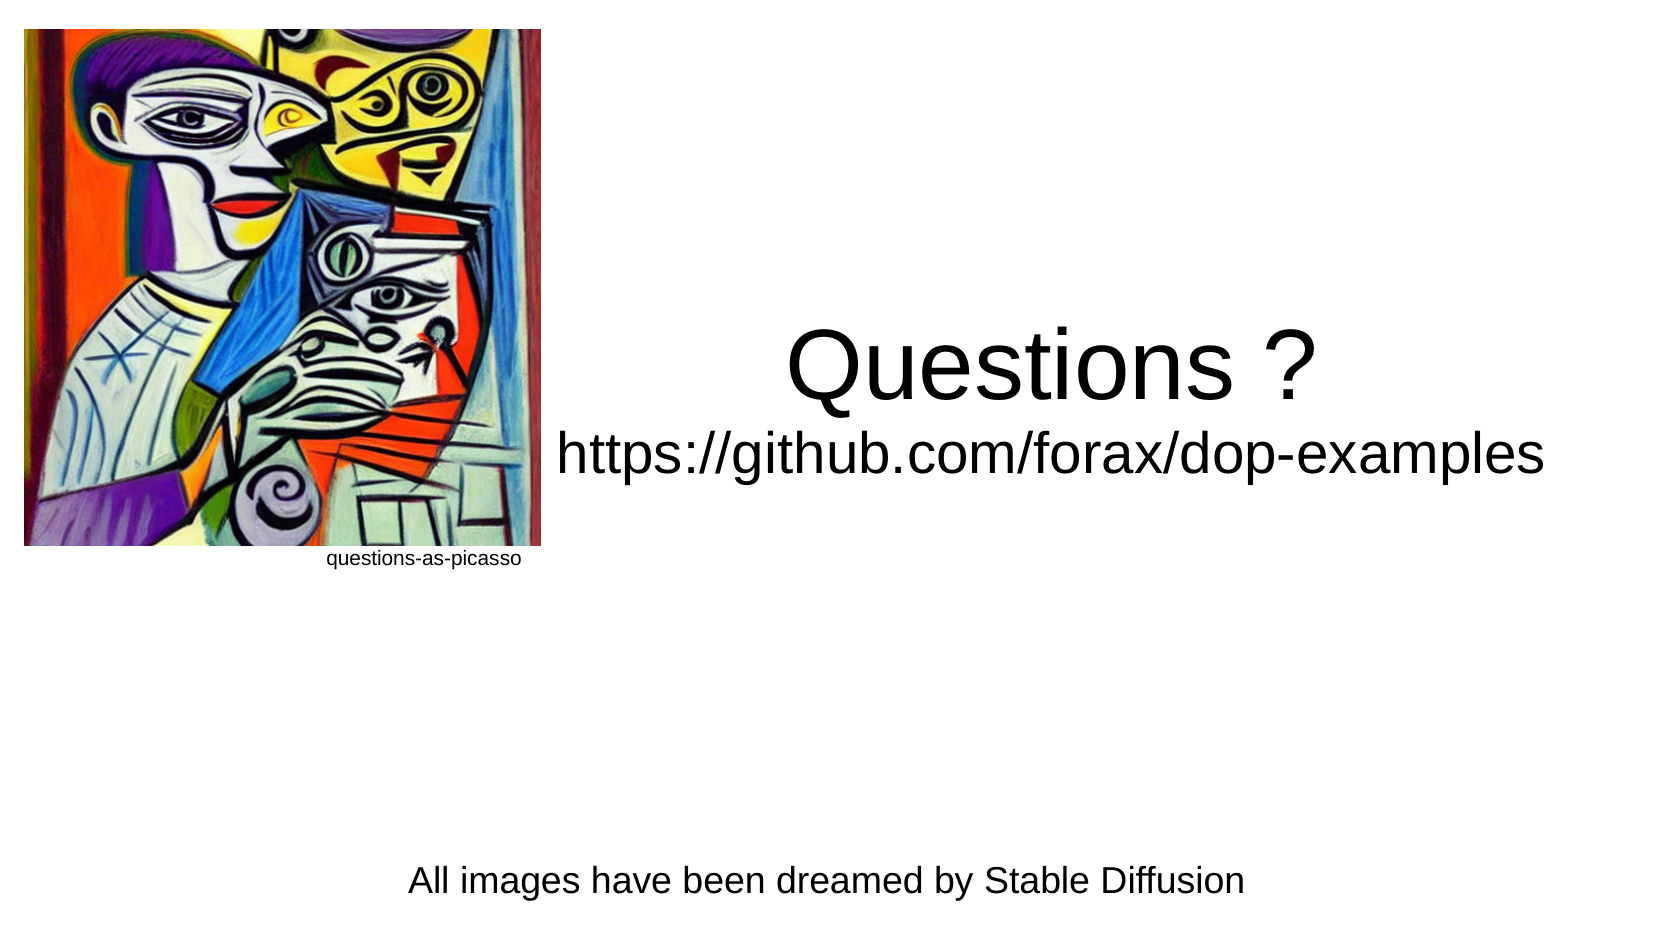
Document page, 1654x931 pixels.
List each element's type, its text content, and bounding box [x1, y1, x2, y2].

subtitle Questions ? https://github.com/forax/dop-examples [496, 37, 1608, 757]
picture [24, 29, 541, 546]
text_box questions-as-picasso [311, 539, 537, 578]
text_box All images have been dreamed by Stable Diffusion [393, 852, 1261, 910]
